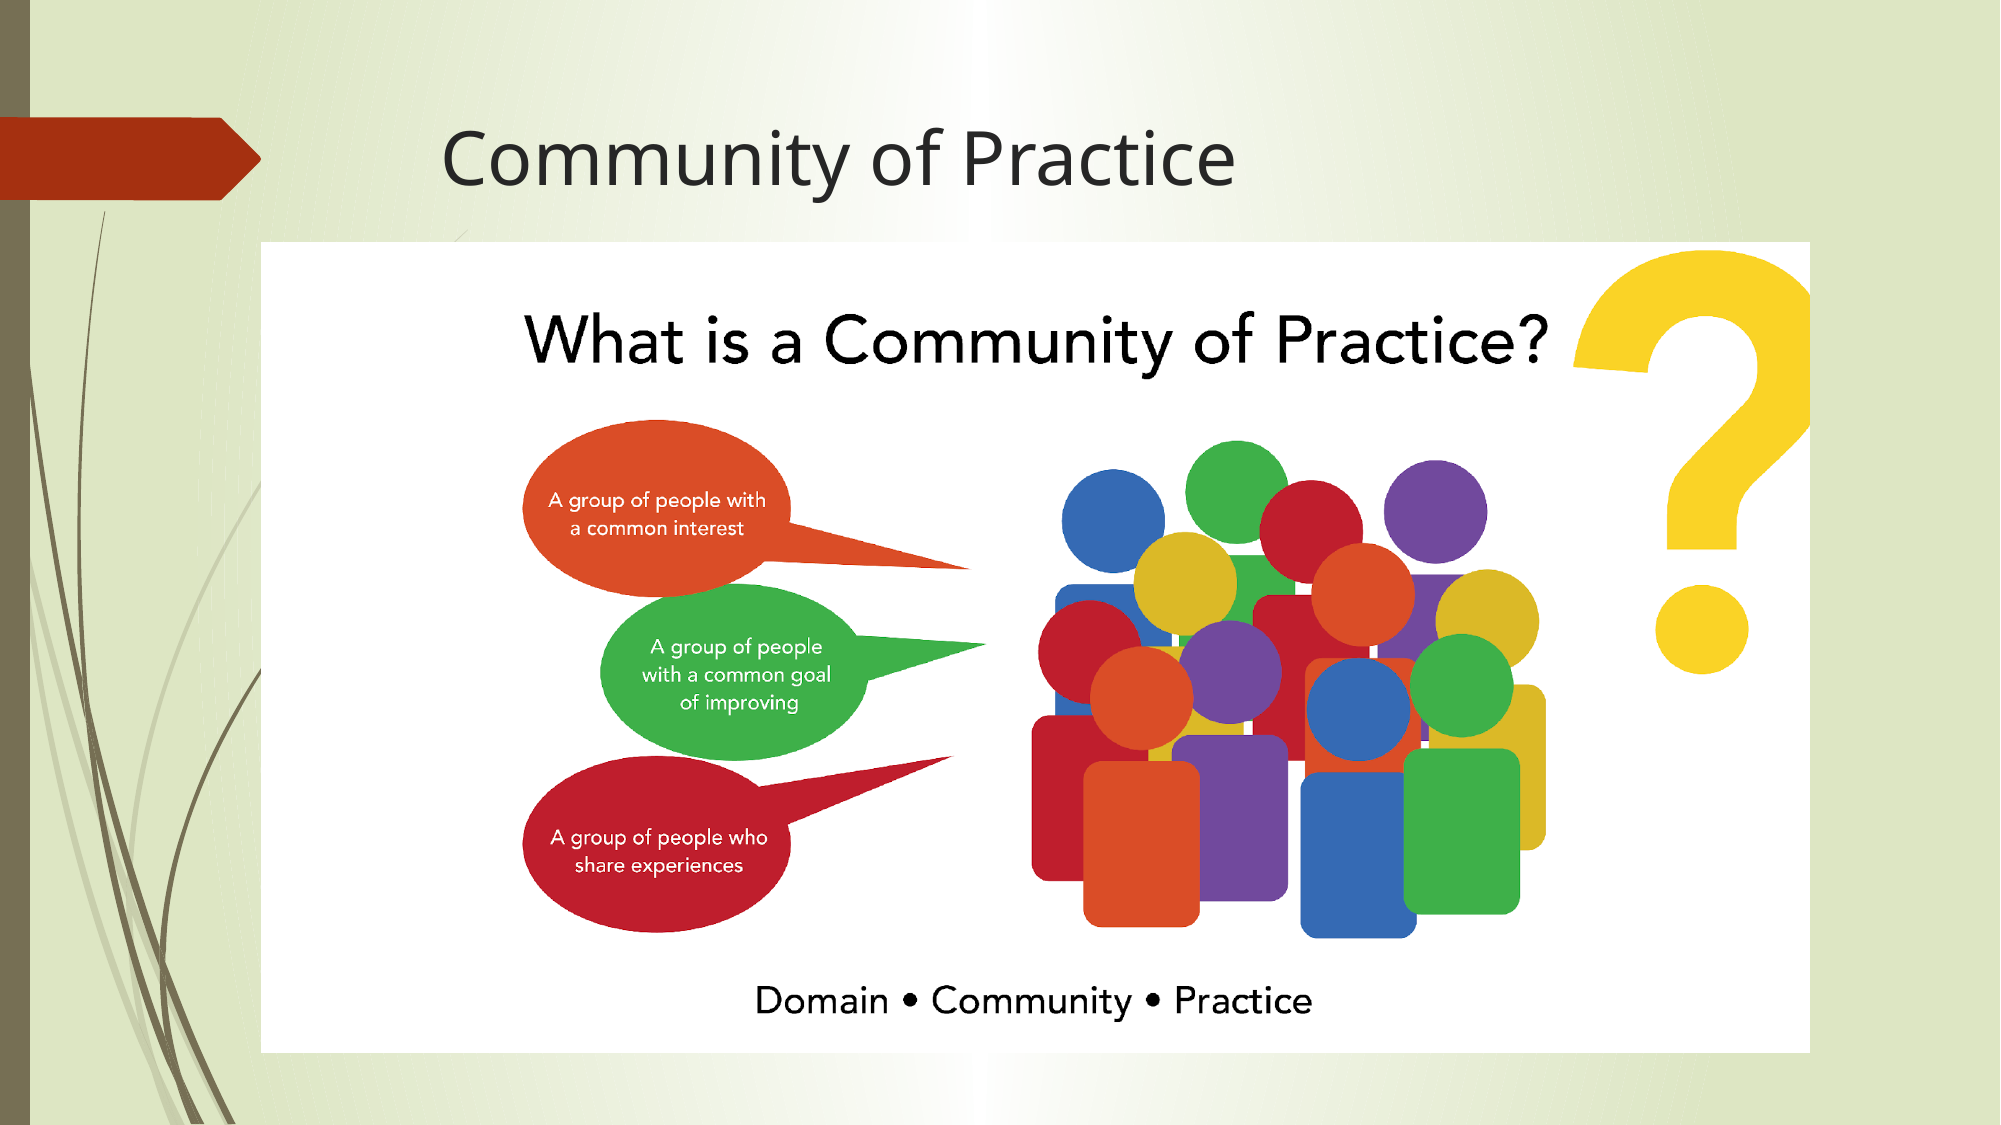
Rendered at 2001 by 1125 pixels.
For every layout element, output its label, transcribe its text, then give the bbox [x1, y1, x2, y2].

picture [261, 242, 1810, 1053]
title Community of Practice [425, 102, 1888, 313]
